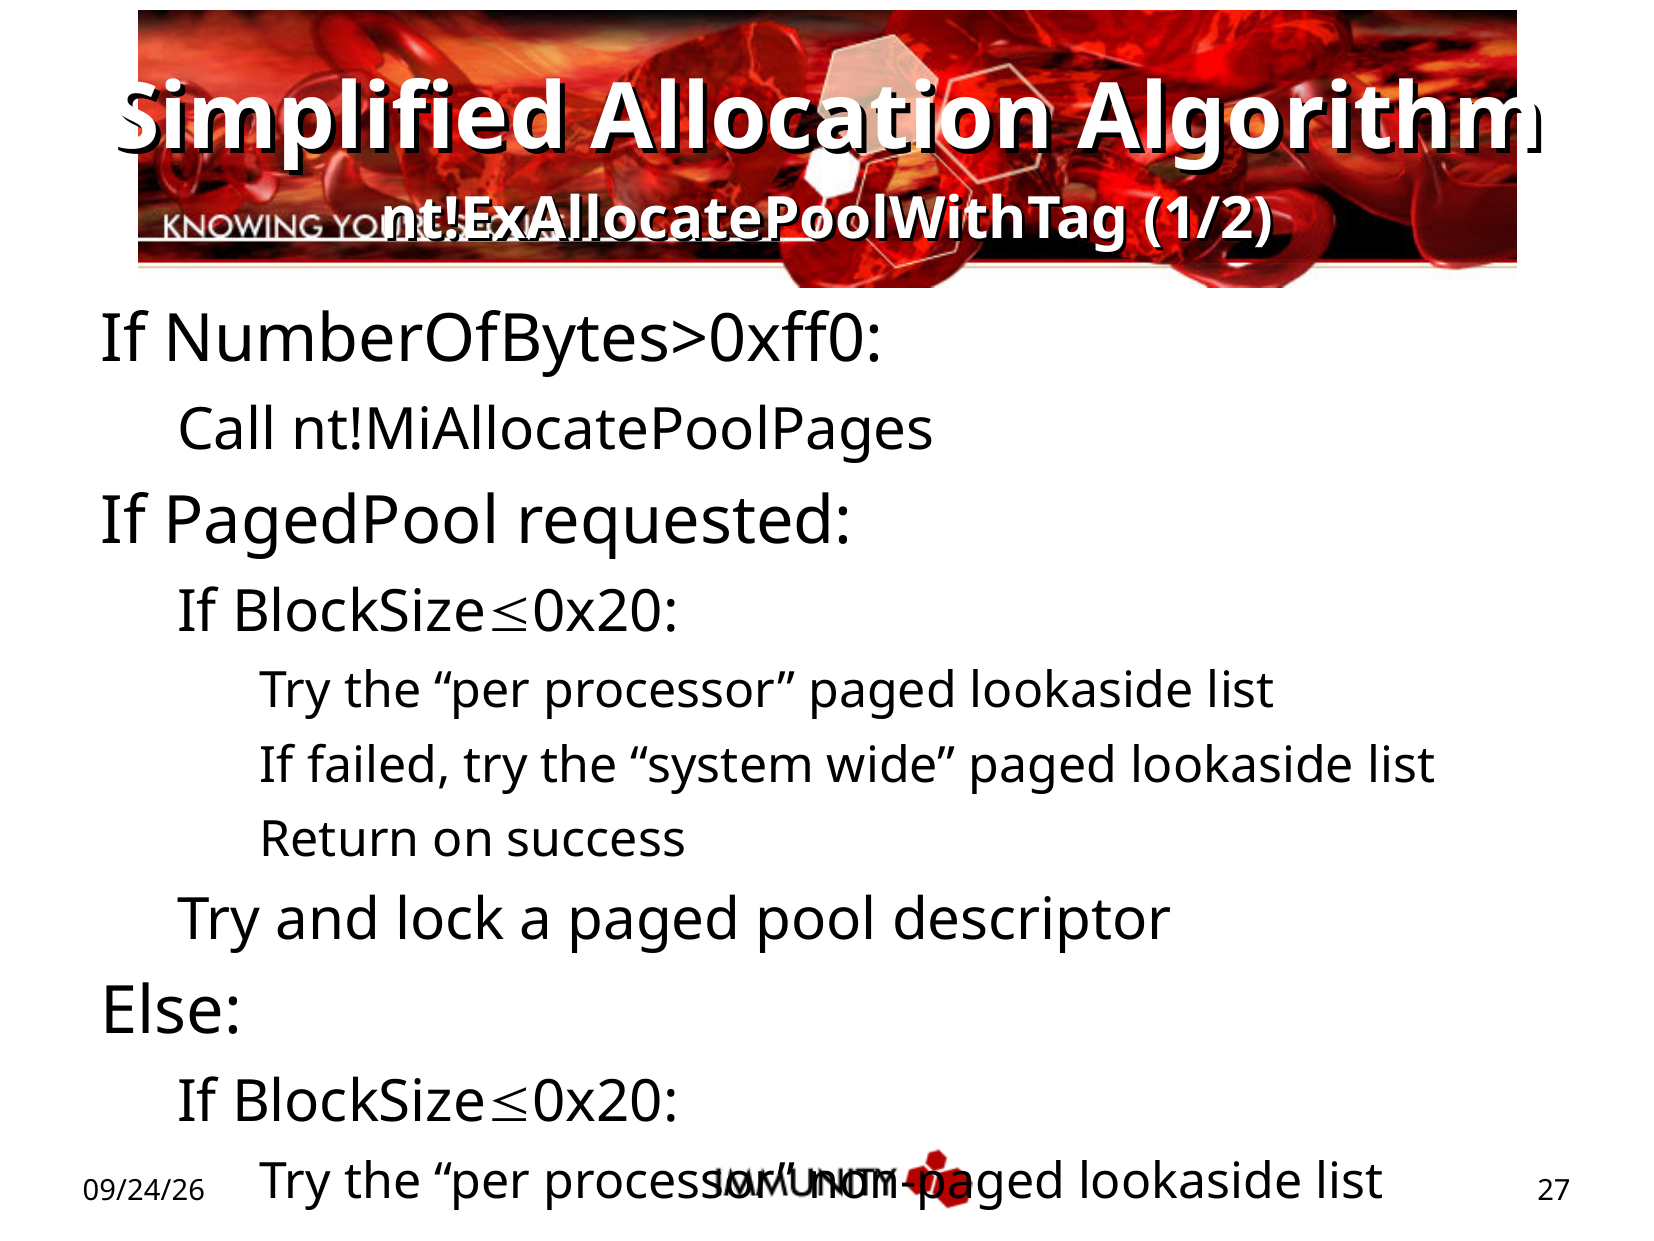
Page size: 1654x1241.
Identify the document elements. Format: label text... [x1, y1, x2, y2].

list If NumberOfBytes>0xff0: Call nt!MiAllocatePoolPages If PagedPool requested: If BlockSize0x20: Try the “per processor” paged lookaside list If failed, try the “system wide” paged lookaside list Return on success Try and lock a paged pool descriptor Else: If BlockSize0x20: Try the “per processor” non-paged lookaside list [82, 290, 1571, 1126]
title Simplified Allocation Algorithm nt!ExAllocatePoolWithTag (1/2) [82, 56, 1571, 250]
picture [138, 10, 1517, 56]
picture [138, 250, 1517, 288]
picture [694, 1130, 984, 1235]
